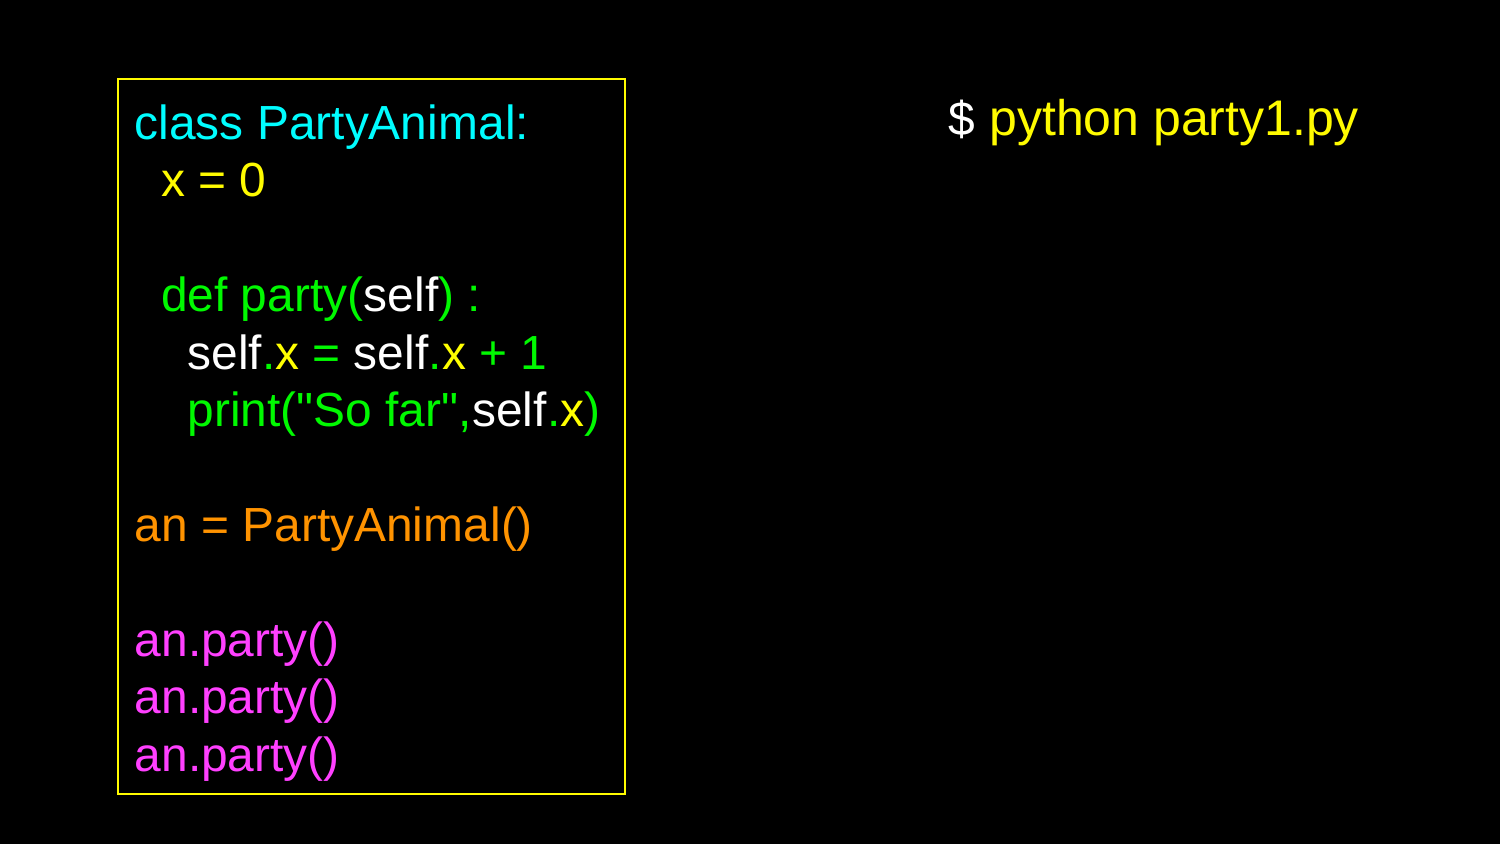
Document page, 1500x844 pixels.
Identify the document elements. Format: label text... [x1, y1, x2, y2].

text_box $ python party1.py [945, 98, 1453, 311]
text_box class PartyAnimal: x = 0 def party(self) : self.x = self.x + 1 print("So far",self.x) an = PartyAnimal() an.party() an.party() an.party() [117, 78, 625, 794]
